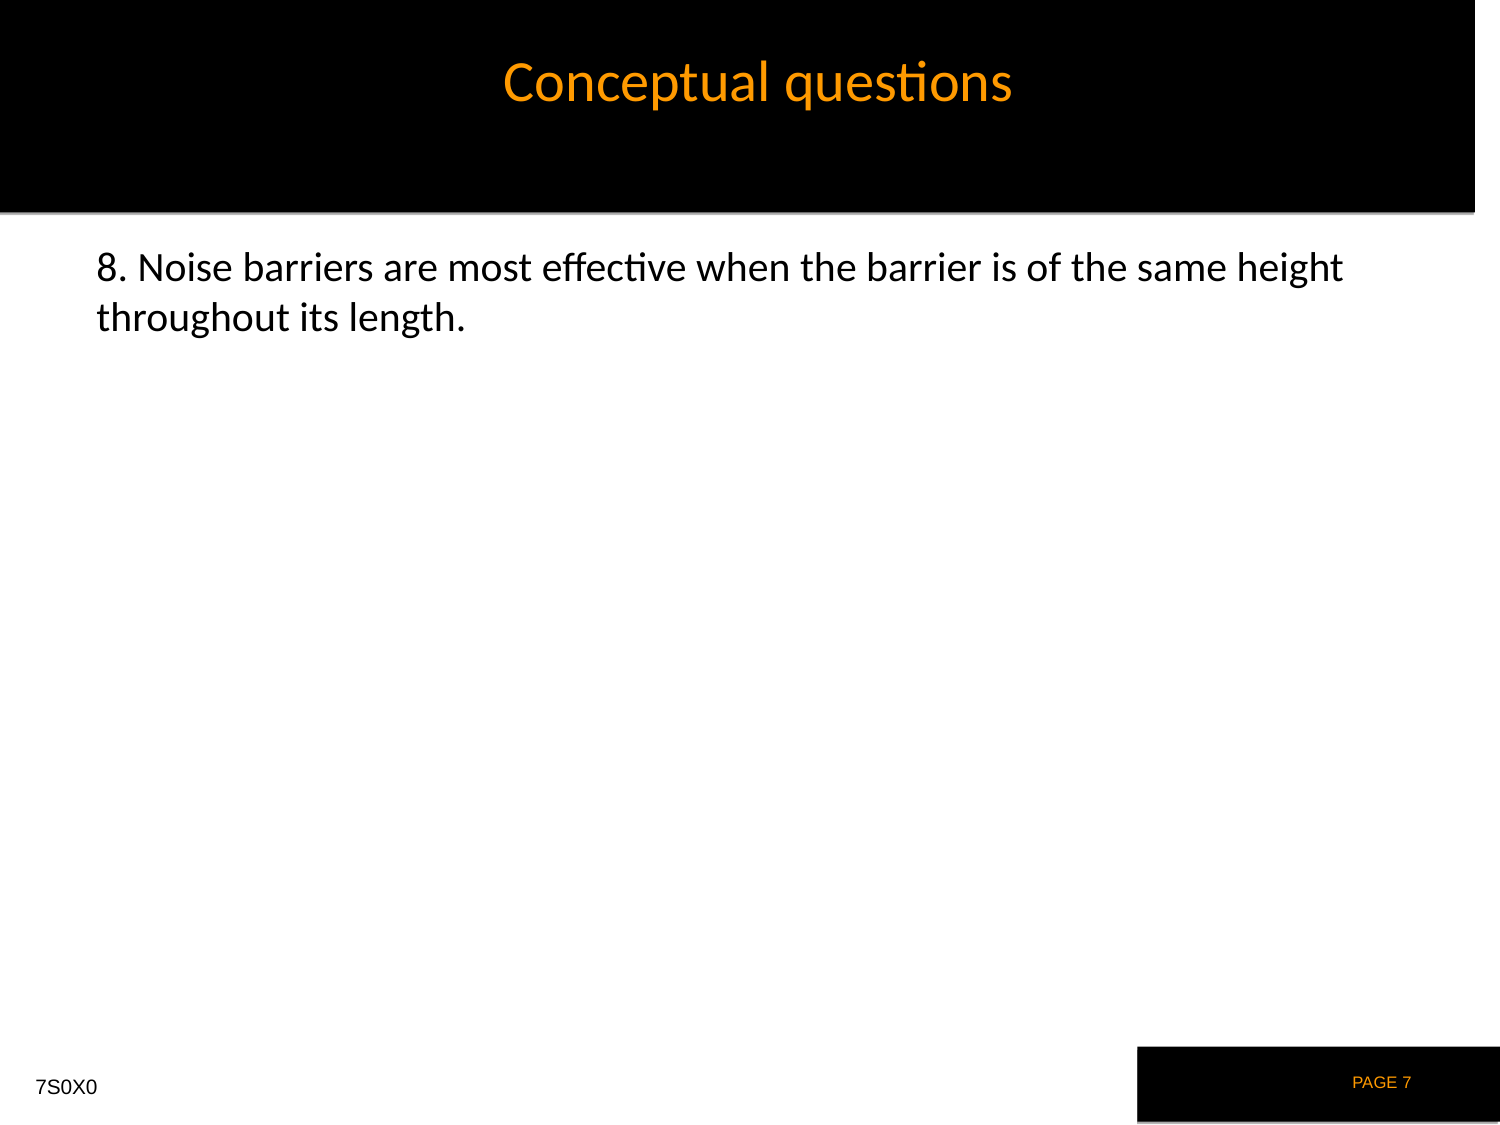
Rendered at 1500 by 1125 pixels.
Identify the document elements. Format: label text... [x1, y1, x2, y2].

text_box PAGE 7 [1352, 1066, 1453, 1098]
text_box [1137, 1046, 1500, 1122]
text_box 7S0X0 [35, 1070, 626, 1102]
list 8. Noise barriers are most effective when the barrier is of the same height throughout its length. [81, 232, 1394, 466]
title Conceptual questions [100, 35, 1417, 187]
text_box [0, 0, 1475, 213]
